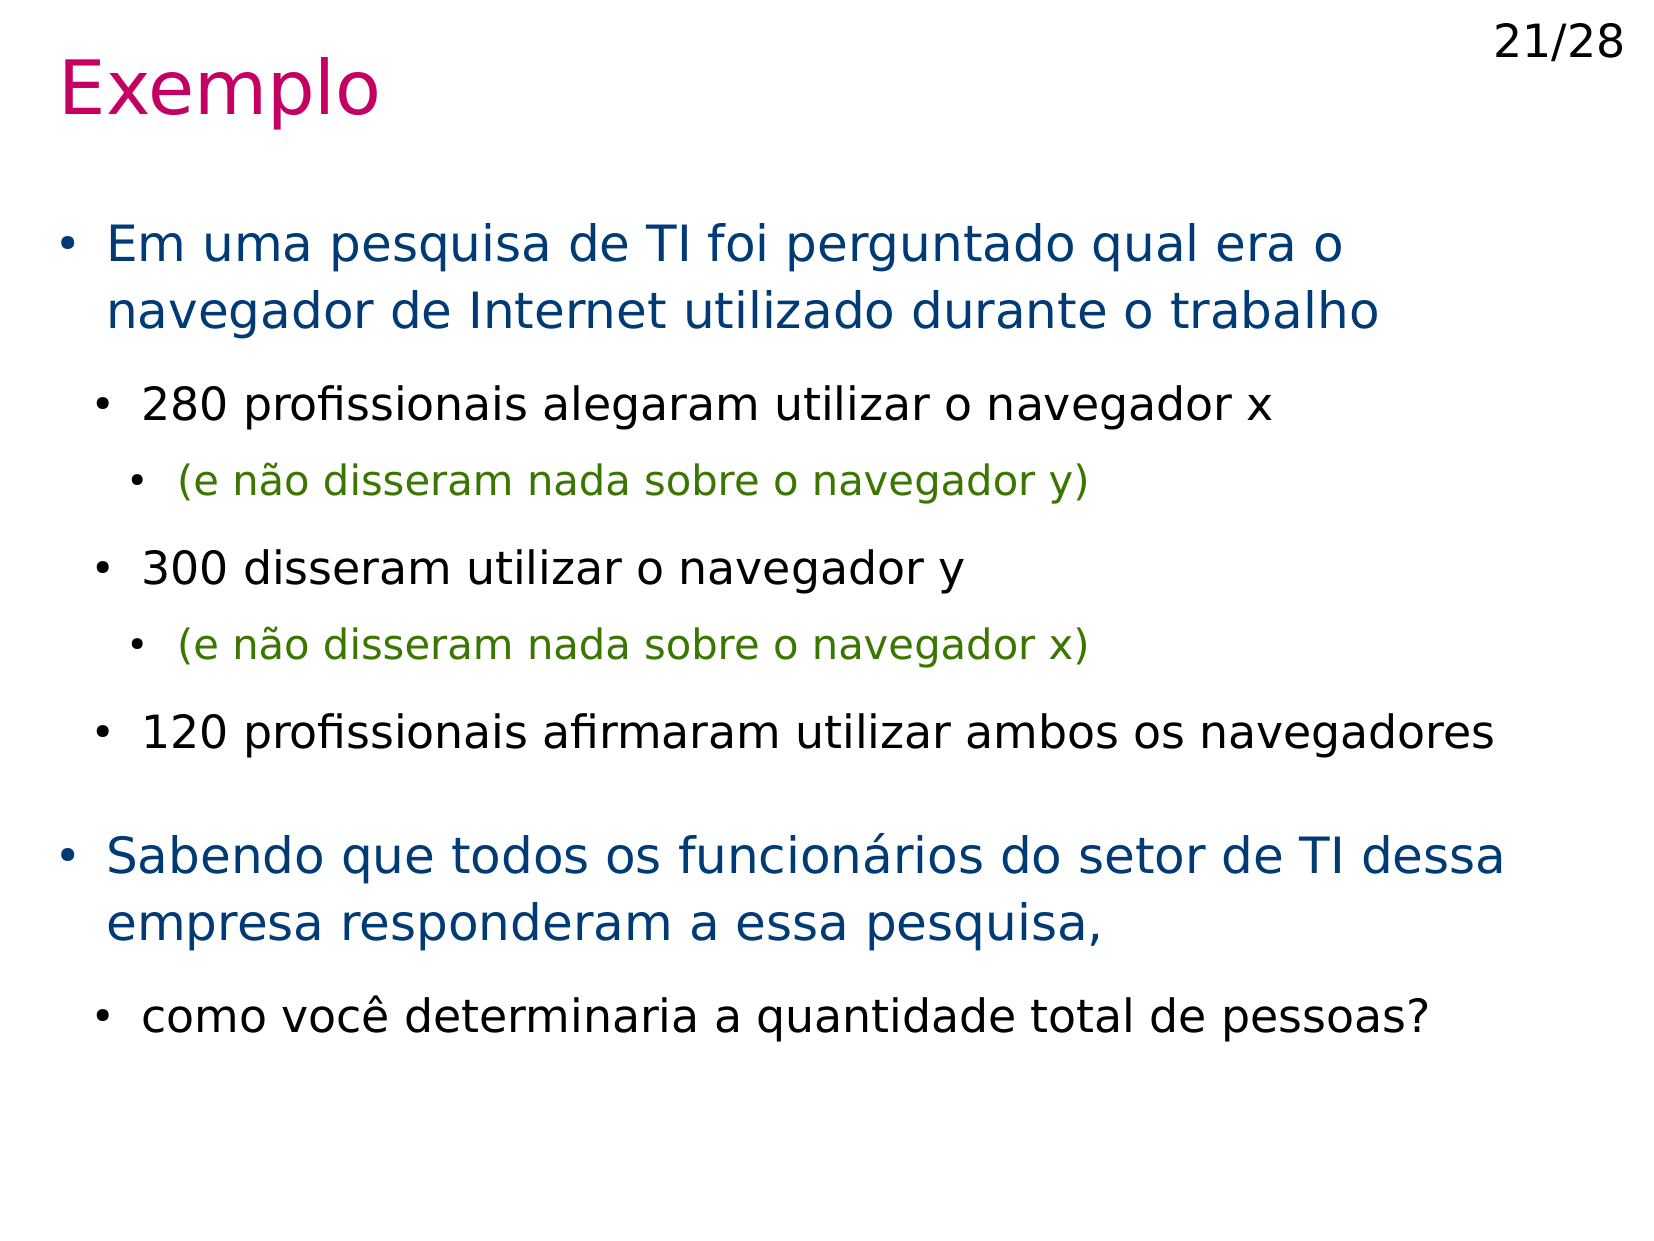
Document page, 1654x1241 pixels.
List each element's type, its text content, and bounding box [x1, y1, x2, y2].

title Exemplo [59, 29, 1625, 148]
list Em uma pesquisa de TI foi perguntado qual era o navegador de Internet utilizado durante o trabalho 280 profissionais alegaram utilizar o navegador x (e não disseram nada sobre o navegador y) 300 disseram utilizar o navegador y (e não disseram nada sobre o navegador x) 120 profissionais afirmaram utilizar ambos os navegadores Sabendo que todos os funcionários do setor de TI dessa empresa responderam a essa pesquisa, como você determinaria a quantidade total de pessoas? [59, 206, 1625, 1211]
